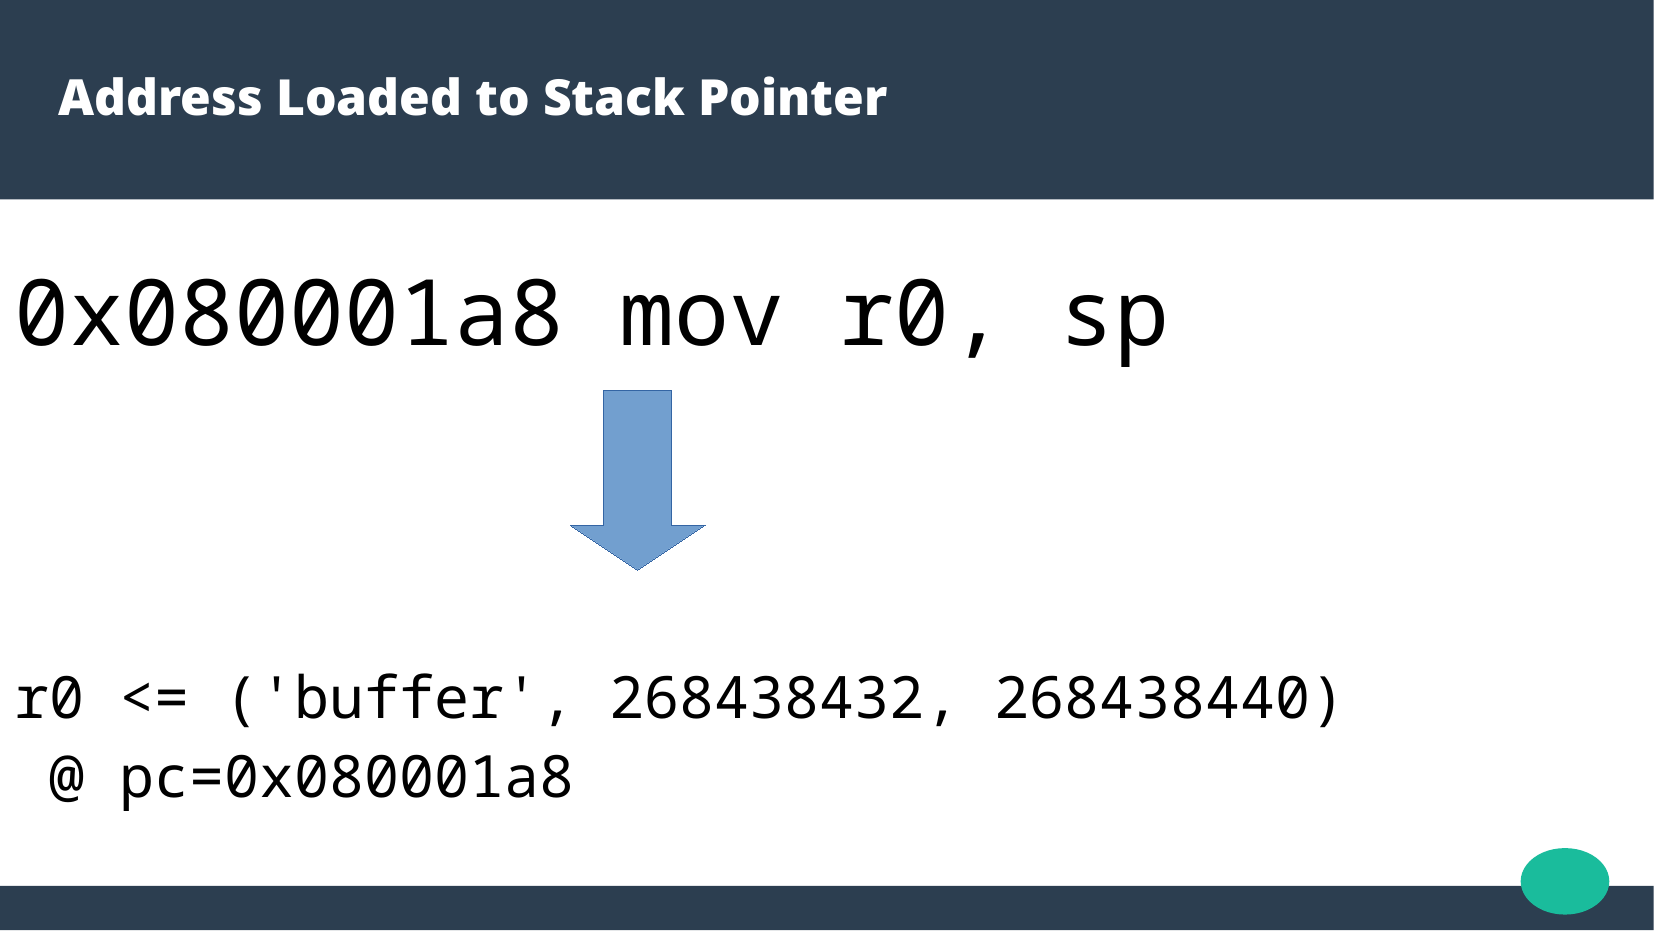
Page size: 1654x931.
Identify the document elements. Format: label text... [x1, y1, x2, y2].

text_box [570, 390, 706, 571]
text_box 0x080001a8 mov r0, sp r0 <= ('buffer', 268438432, 268438440) @ pc=0x080001a8 [0, 240, 1636, 931]
title Address Loaded to Stack Pointer [59, 37, 1595, 155]
